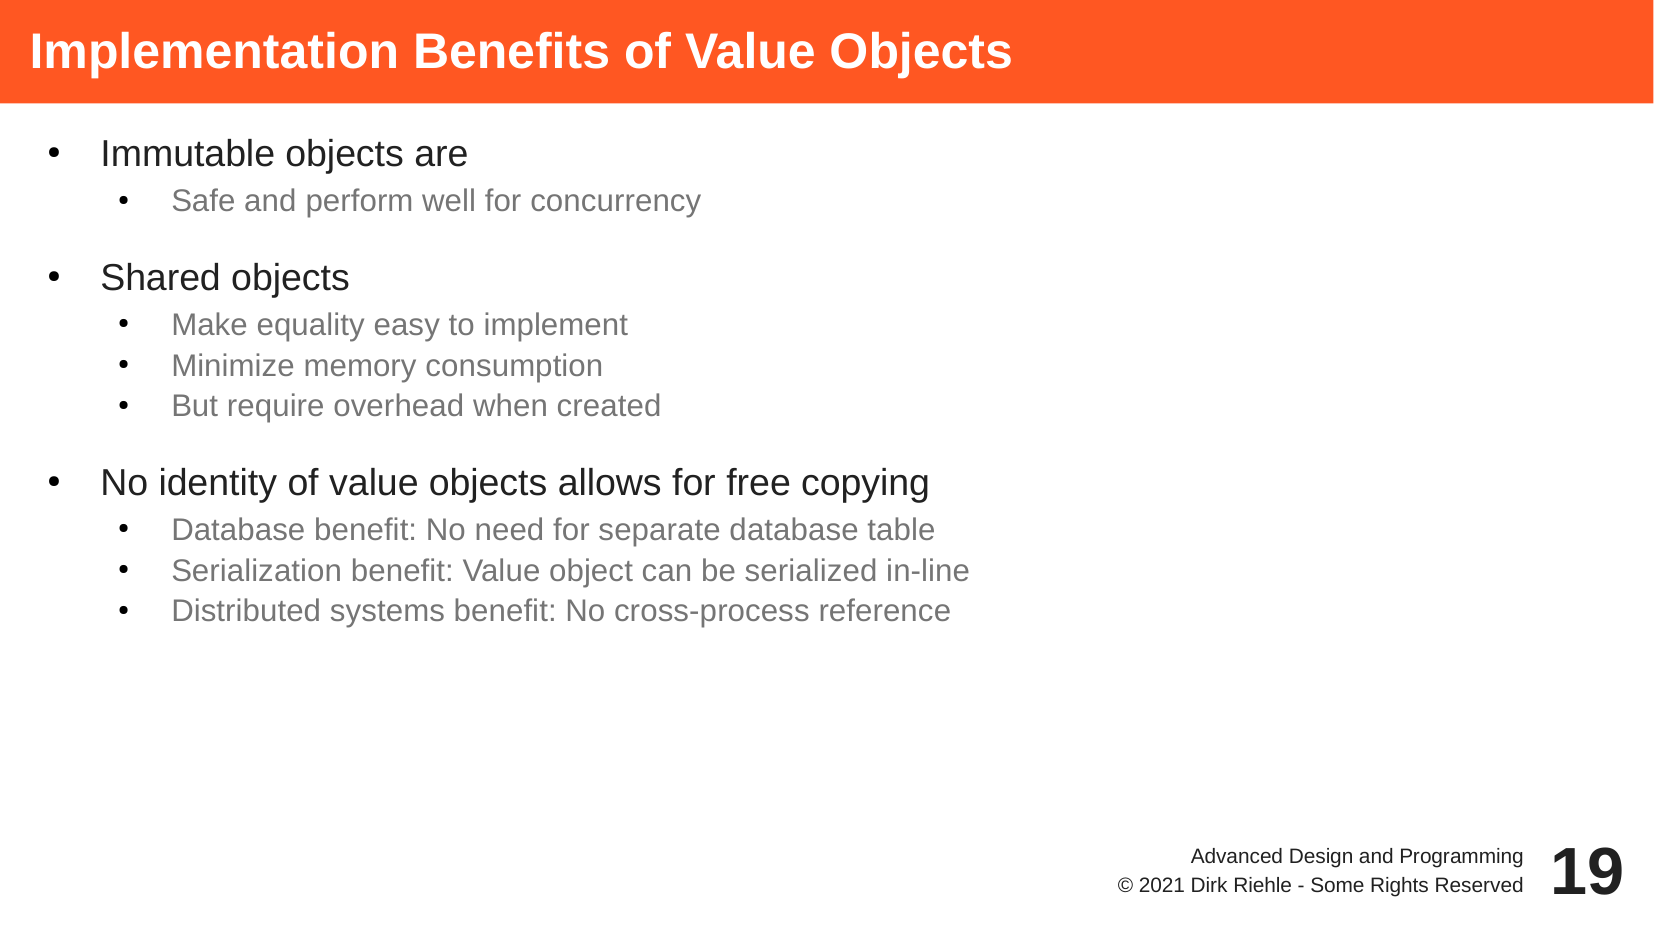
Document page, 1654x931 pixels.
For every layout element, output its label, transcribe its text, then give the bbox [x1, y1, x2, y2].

list Immutable objects are Safe and perform well for concurrency Shared objects Make equality easy to implement Minimize memory consumption But require overhead when created No identity of value objects allows for free copying Database benefit: No need for separate database table Serialization benefit: Value object can be serialized in-line Distributed systems benefit: No cross-process reference [29, 132, 1625, 813]
title Implementation Benefits of Value Objects [0, 0, 1654, 104]
